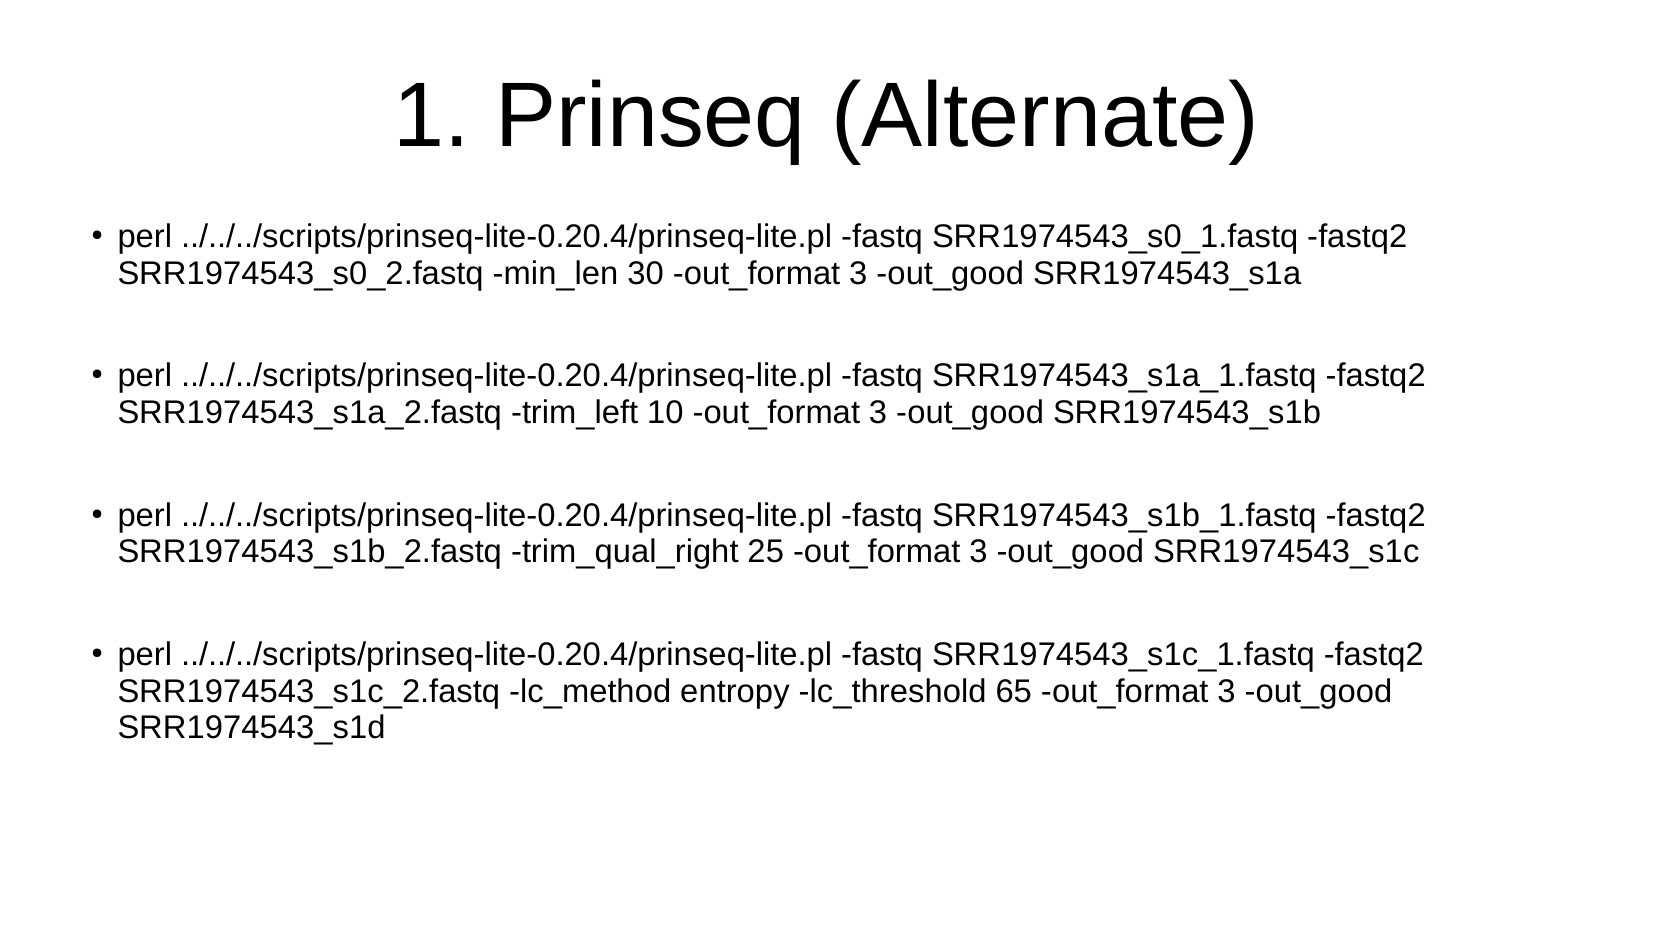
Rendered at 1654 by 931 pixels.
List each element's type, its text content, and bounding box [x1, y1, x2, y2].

list perl ../../../scripts/prinseq-lite-0.20.4/prinseq-lite.pl -fastq SRR1974543_s0_1.fastq -fastq2 SRR1974543_s0_2.fastq -min_len 30 -out_format 3 -out_good SRR1974543_s1a perl ../../../scripts/prinseq-lite-0.20.4/prinseq-lite.pl -fastq SRR1974543_s1a_1.fastq -fastq2 SRR1974543_s1a_2.fastq -trim_left 10 -out_format 3 -out_good SRR1974543_s1b perl ../../../scripts/prinseq-lite-0.20.4/prinseq-lite.pl -fastq SRR1974543_s1b_1.fastq -fastq2 SRR1974543_s1b_2.fastq -trim_qual_right 25 -out_format 3 -out_good SRR1974543_s1c perl ../../../scripts/prinseq-lite-0.20.4/prinseq-lite.pl -fastq SRR1974543_s1c_1.fastq -fastq2 SRR1974543_s1c_2.fastq -lc_method entropy -lc_threshold 65 -out_format 3 -out_good SRR1974543_s1d [82, 217, 1571, 758]
title 1. Prinseq (Alternate) [82, 37, 1571, 193]
